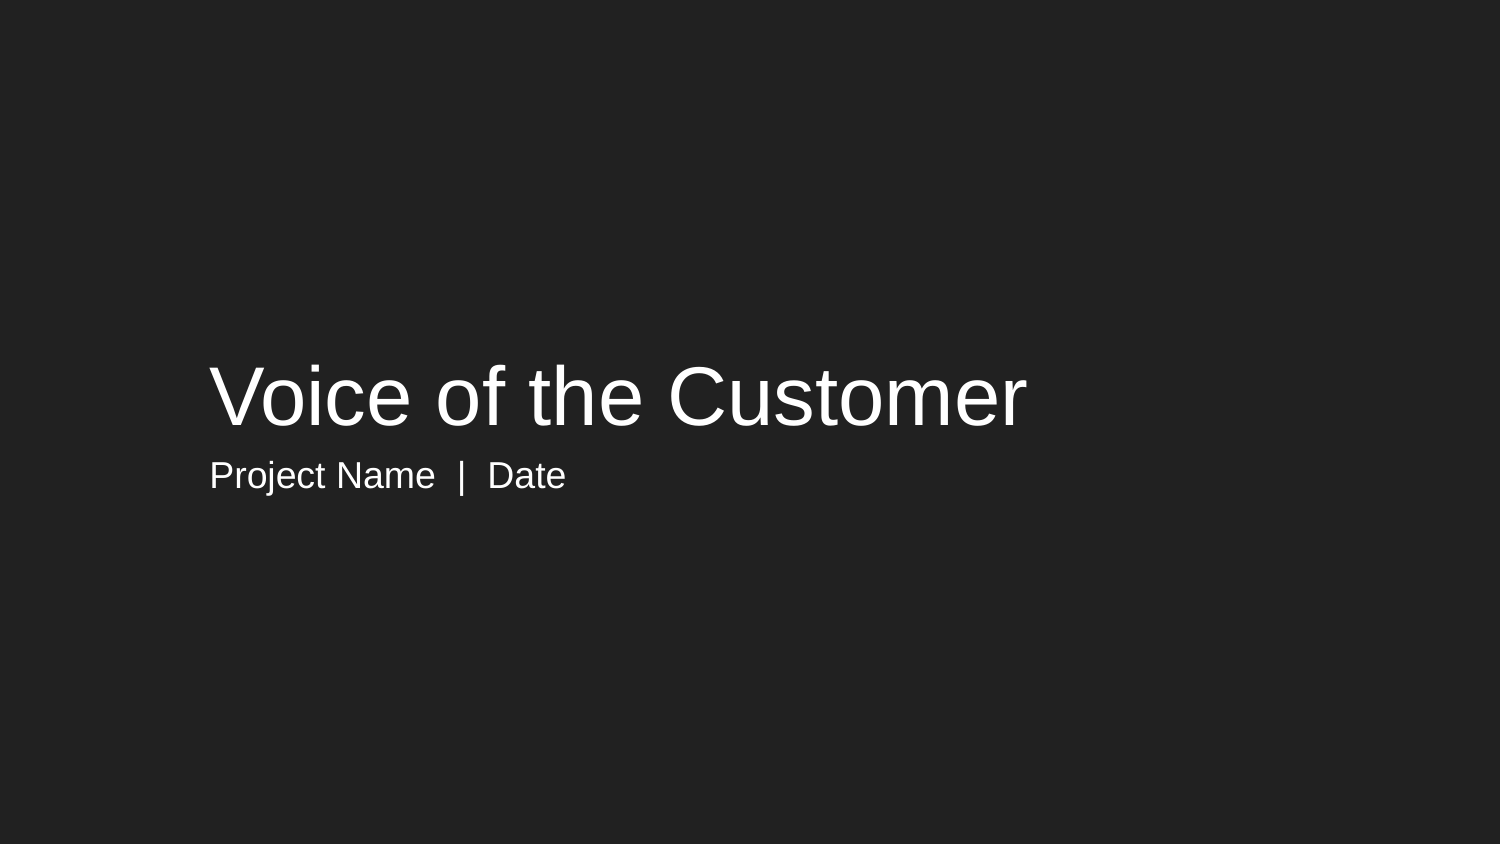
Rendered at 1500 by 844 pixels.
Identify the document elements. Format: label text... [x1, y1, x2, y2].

text_box Voice of the Customer Project Name | Date [194, 106, 1343, 712]
